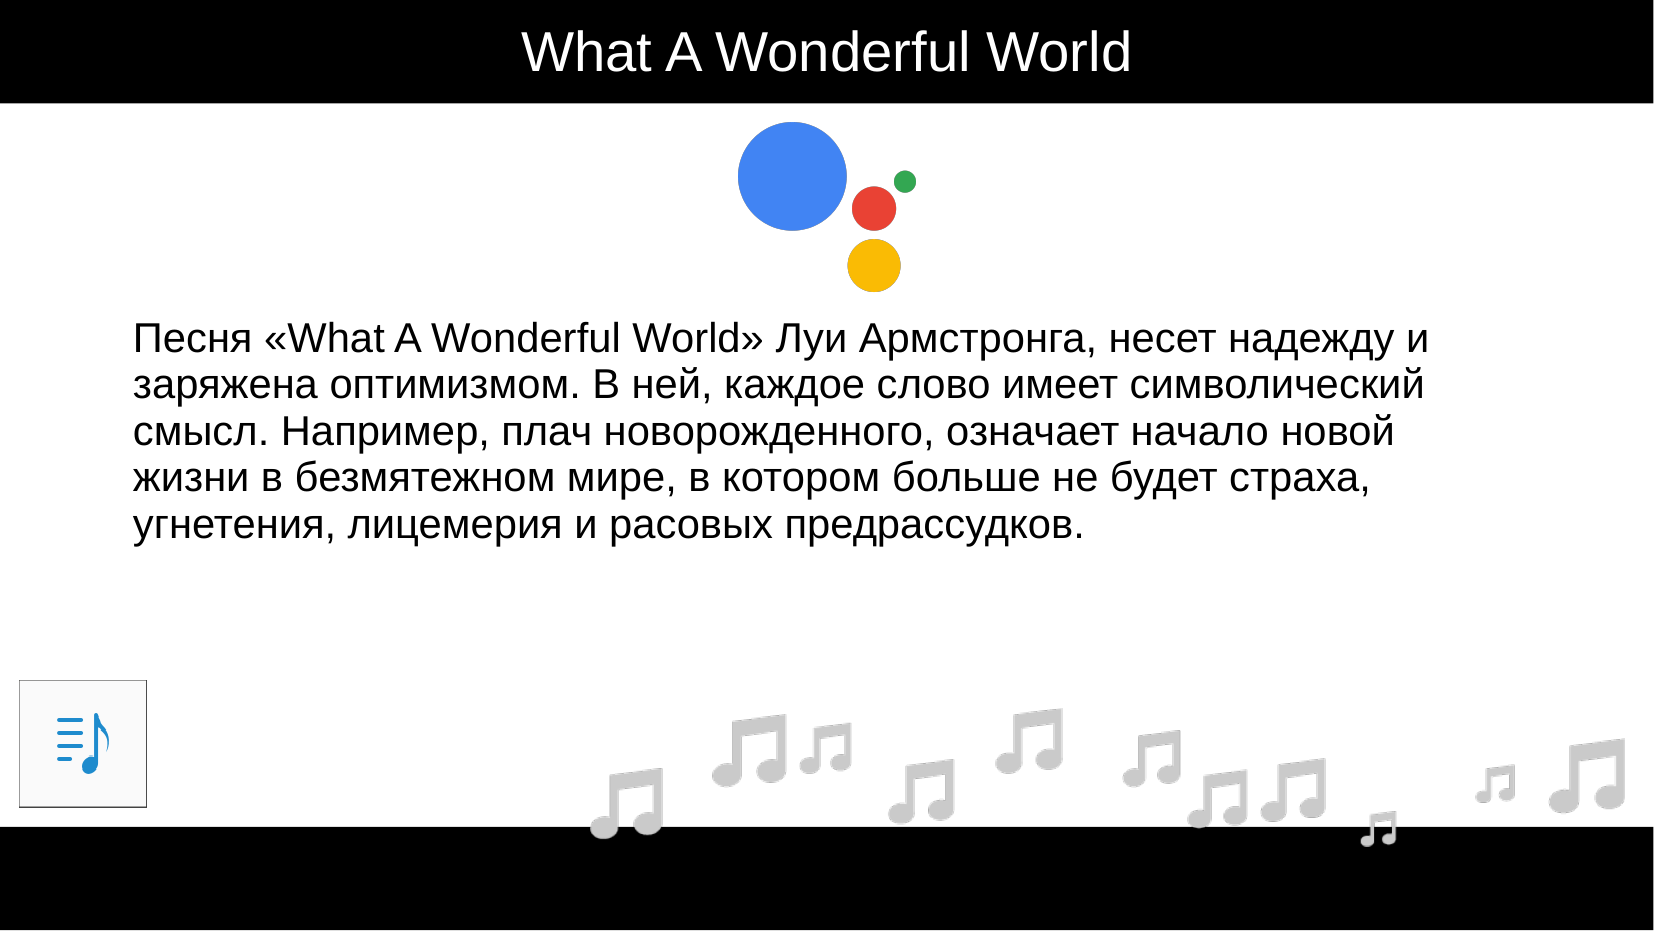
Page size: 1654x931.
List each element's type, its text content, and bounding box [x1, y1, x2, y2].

title What A Wonderful World [59, 6, 1595, 98]
picture [738, 118, 916, 296]
text_box Песня «What A Wonderful World» Луи Армстронга, несет надежду и заряжена оптимизмом. В ней, каждое слово имеет символический смысл. Например, плач новорожденного, означает начало новой жизни в безмятежном мире, в котором больше не будет страха, угнетения, лицемерия и расовых предрассудков. [118, 307, 1536, 686]
text_box [17, 679, 148, 810]
